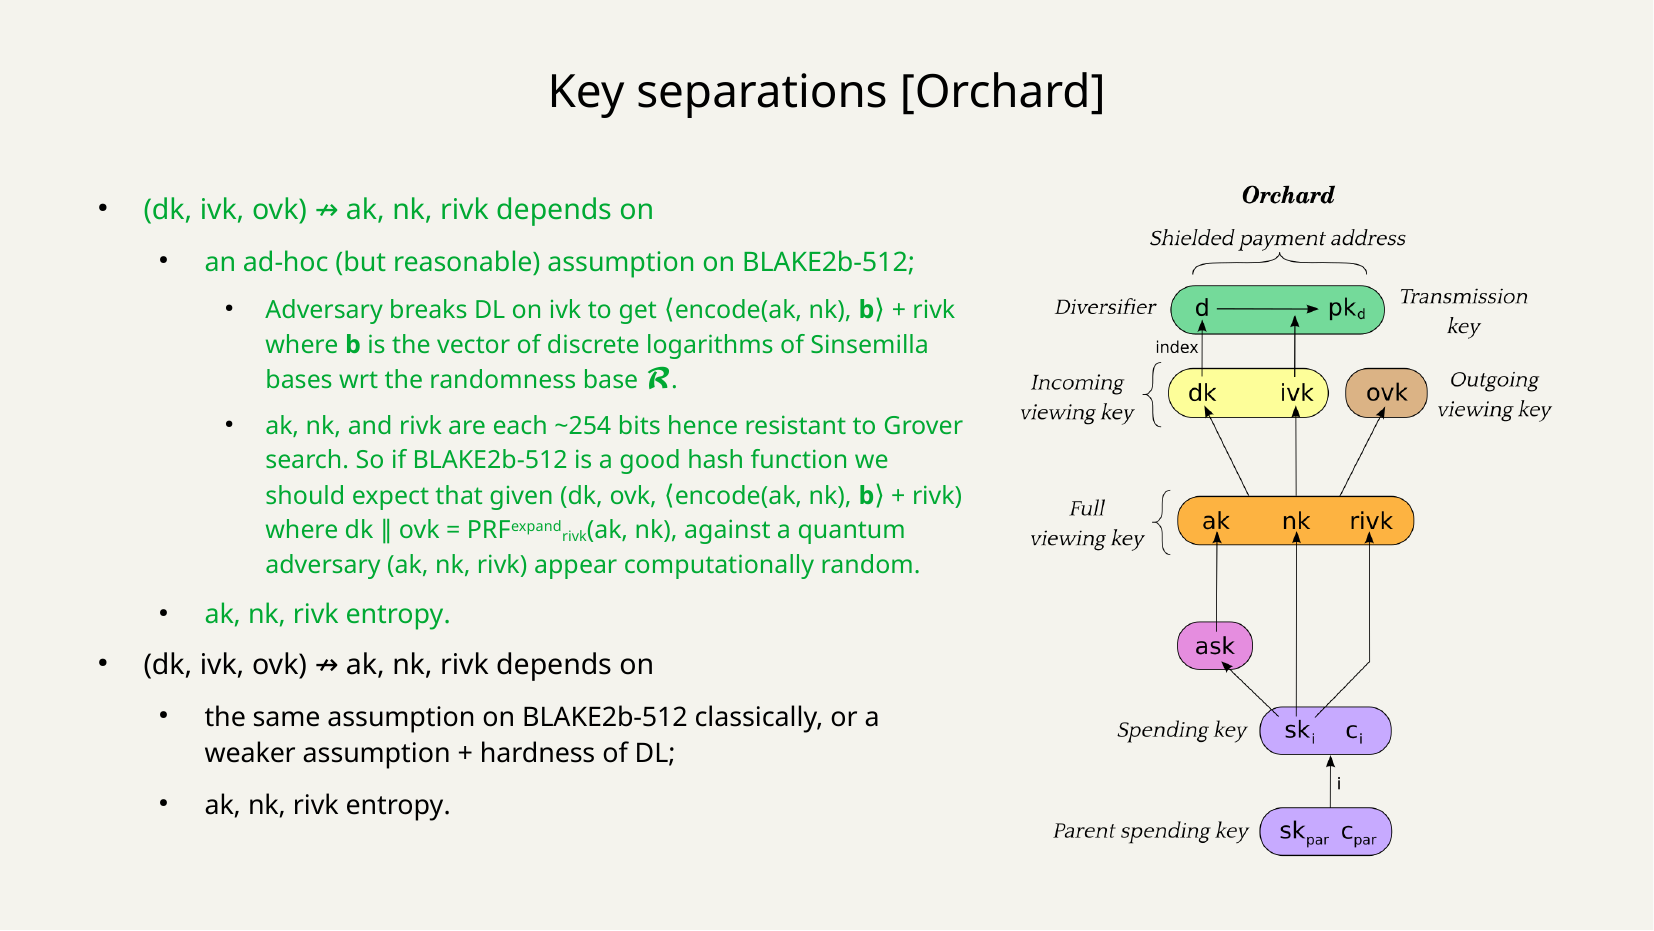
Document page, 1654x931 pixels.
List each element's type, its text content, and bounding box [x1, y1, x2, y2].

picture [1009, 177, 1560, 866]
title Key separations [Orchard] [82, 57, 1571, 121]
list (dk, ivk, ovk) ↛ ak, nk, rivk depends on an ad-hoc (but reasonable) assumption on BLAKE2b-512; Adversary breaks DL on ivk to get ⟨encode(ak, nk), b⟩ + rivk where b is the vector of discrete logarithms of Sinsemilla bases wrt the randomness base 𝓡. ak, nk, and rivk are each ~254 bits hence resistant to Grover search. So if BLAKE2b-512 is a good hash function we should expect that given (dk, ovk, ⟨encode(ak, nk), b⟩ + rivk) where dk ∥ ovk = PRFexpandrivk(ak, nk), against a quantum adversary (ak, nk, rivk) appear computationally random. ak, nk, rivk entropy. (dk, ivk, ovk) ↛ ak, nk, rivk depends on the same assumption on BLAKE2b-512 classically, or a weaker assumption + hardness of DL; ak, nk, rivk entropy. [82, 188, 969, 854]
